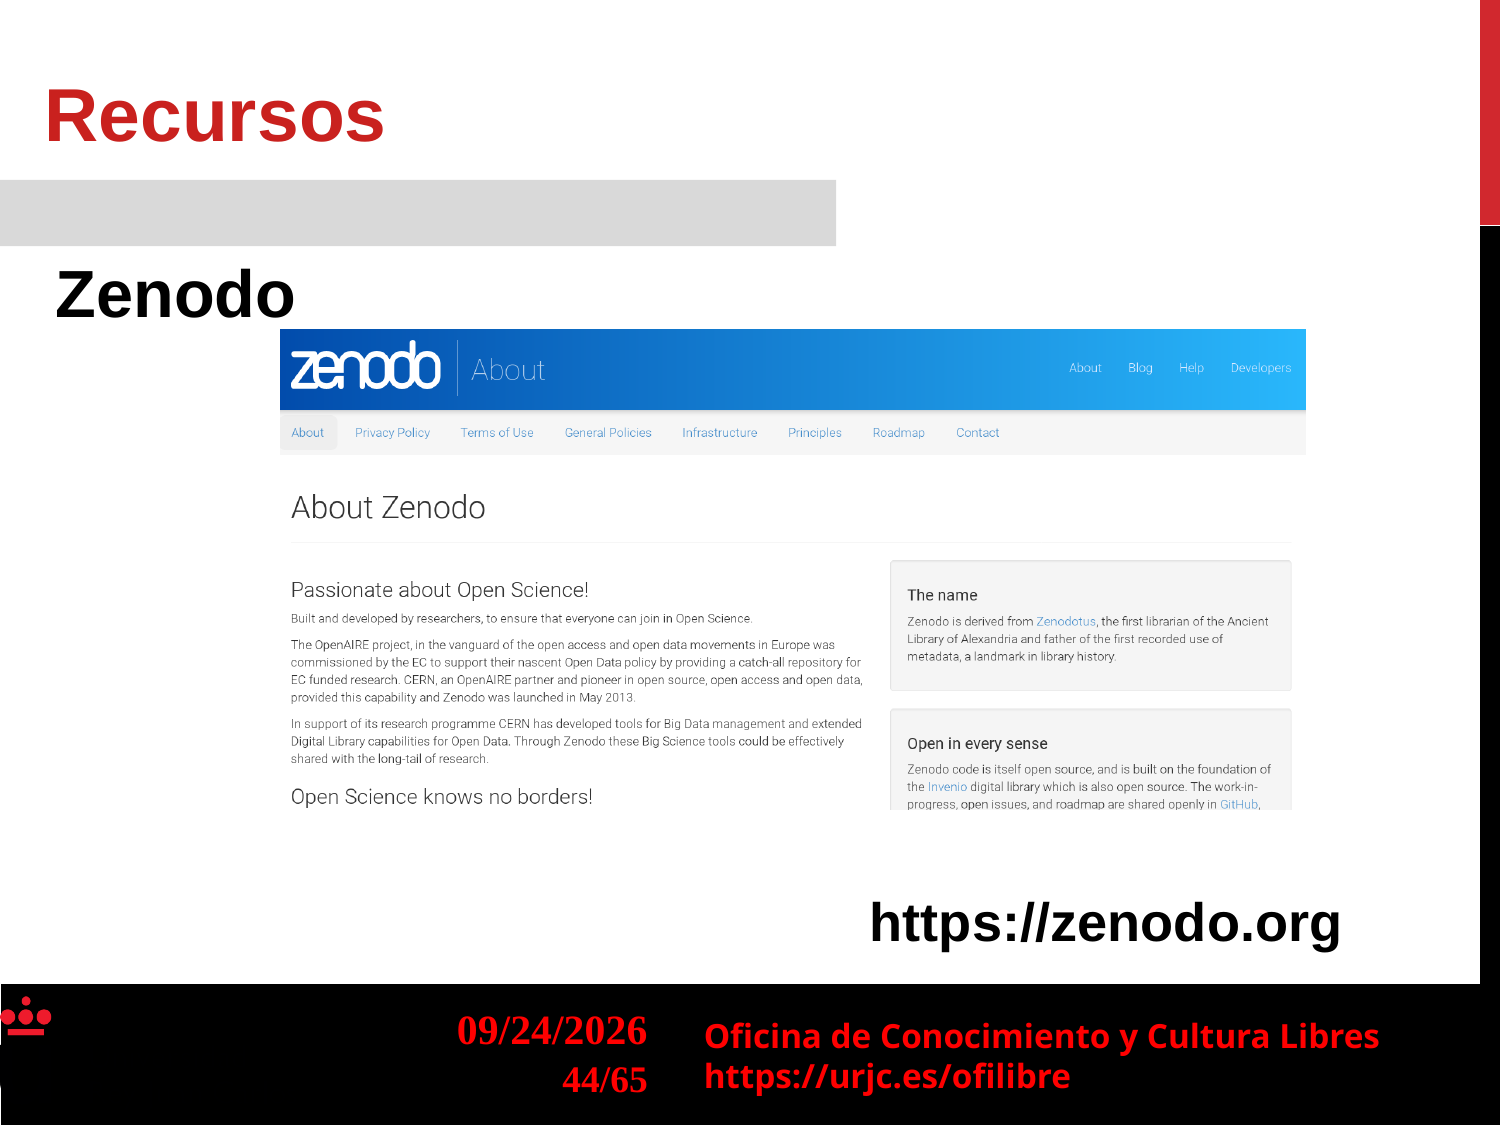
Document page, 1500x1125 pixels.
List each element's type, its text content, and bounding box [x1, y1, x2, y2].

text_box Recursos [30, 66, 1036, 249]
picture [280, 329, 1306, 811]
title [75, 15, 1425, 172]
text_box Zenodo [40, 249, 811, 340]
text_box https://zenodo.org [855, 885, 1456, 976]
